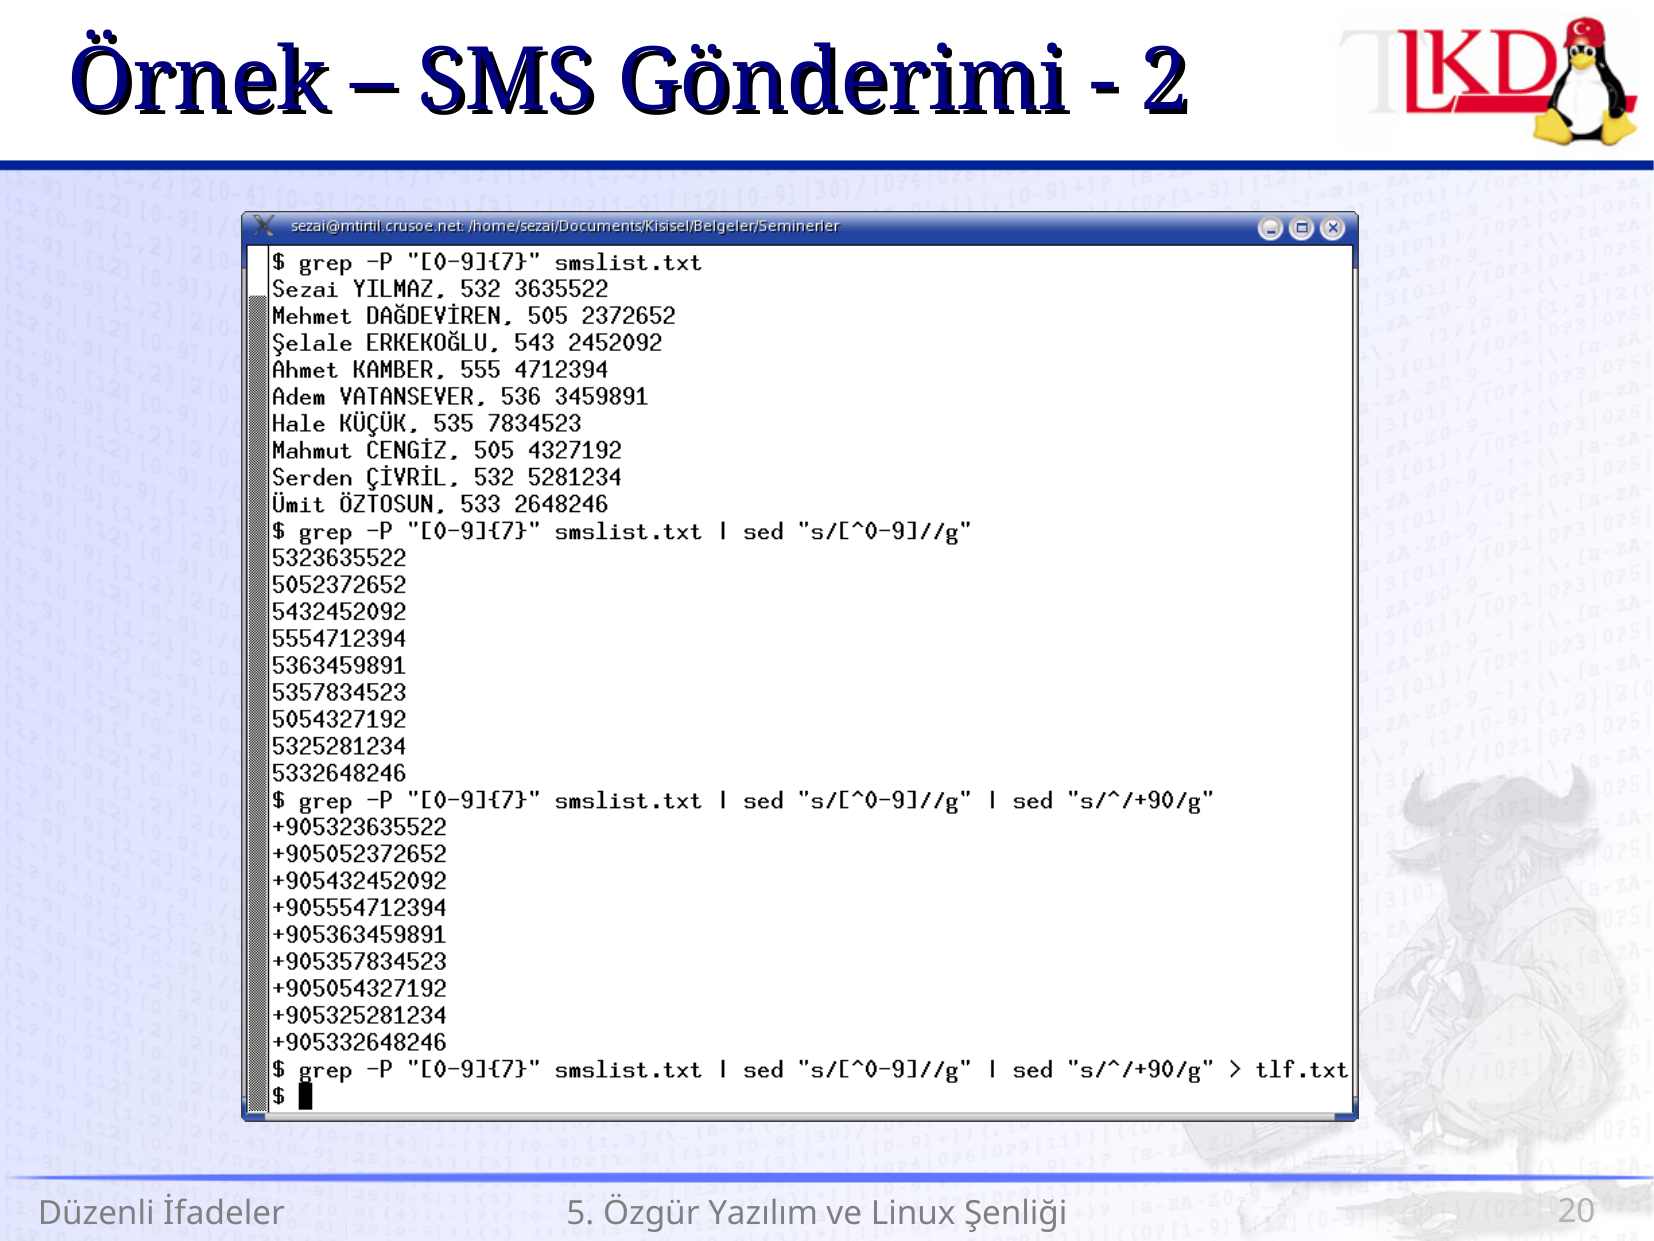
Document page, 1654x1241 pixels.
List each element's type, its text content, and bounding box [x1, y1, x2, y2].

picture [0, 0, 1654, 1241]
title Örnek – SMS Gönderimi - 2 [67, 13, 1399, 138]
